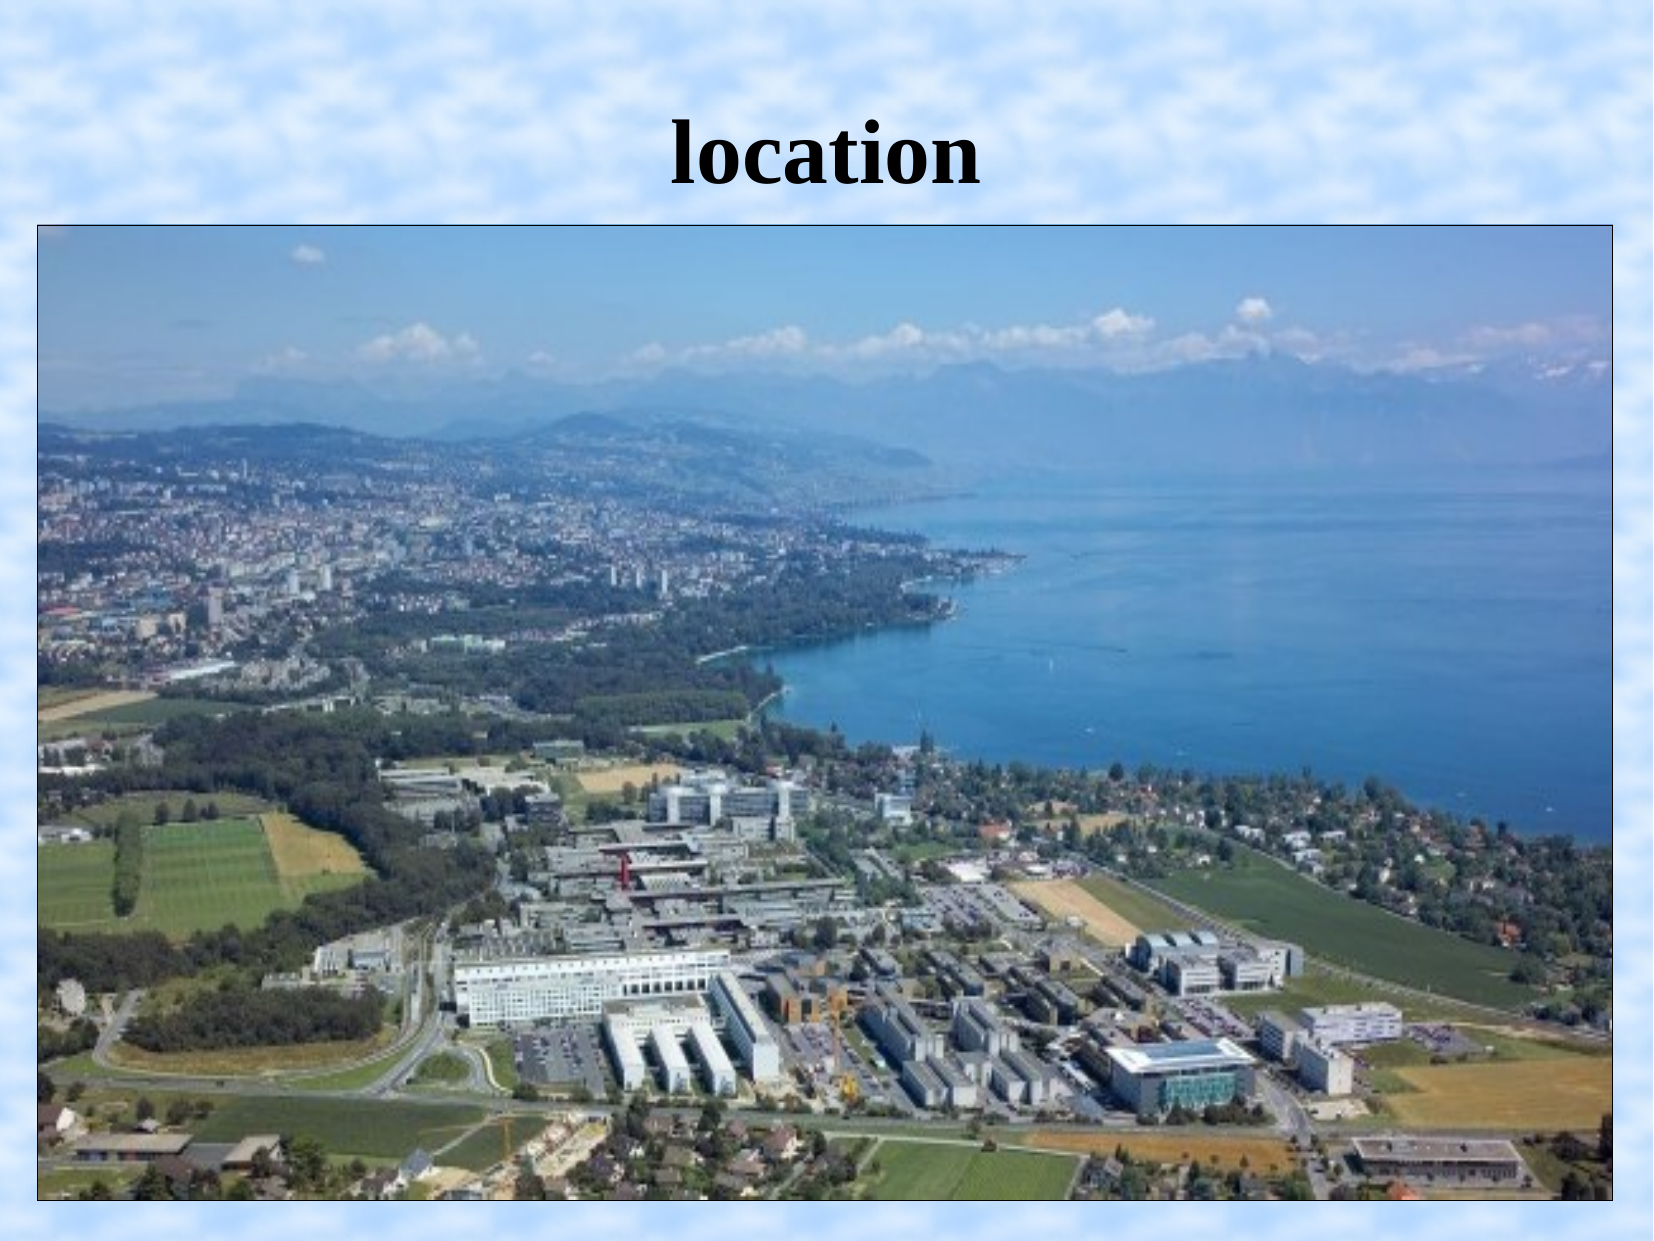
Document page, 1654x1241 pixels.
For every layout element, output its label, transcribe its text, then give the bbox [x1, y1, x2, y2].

picture [0, 0, 1654, 1241]
title location [82, 49, 1571, 224]
